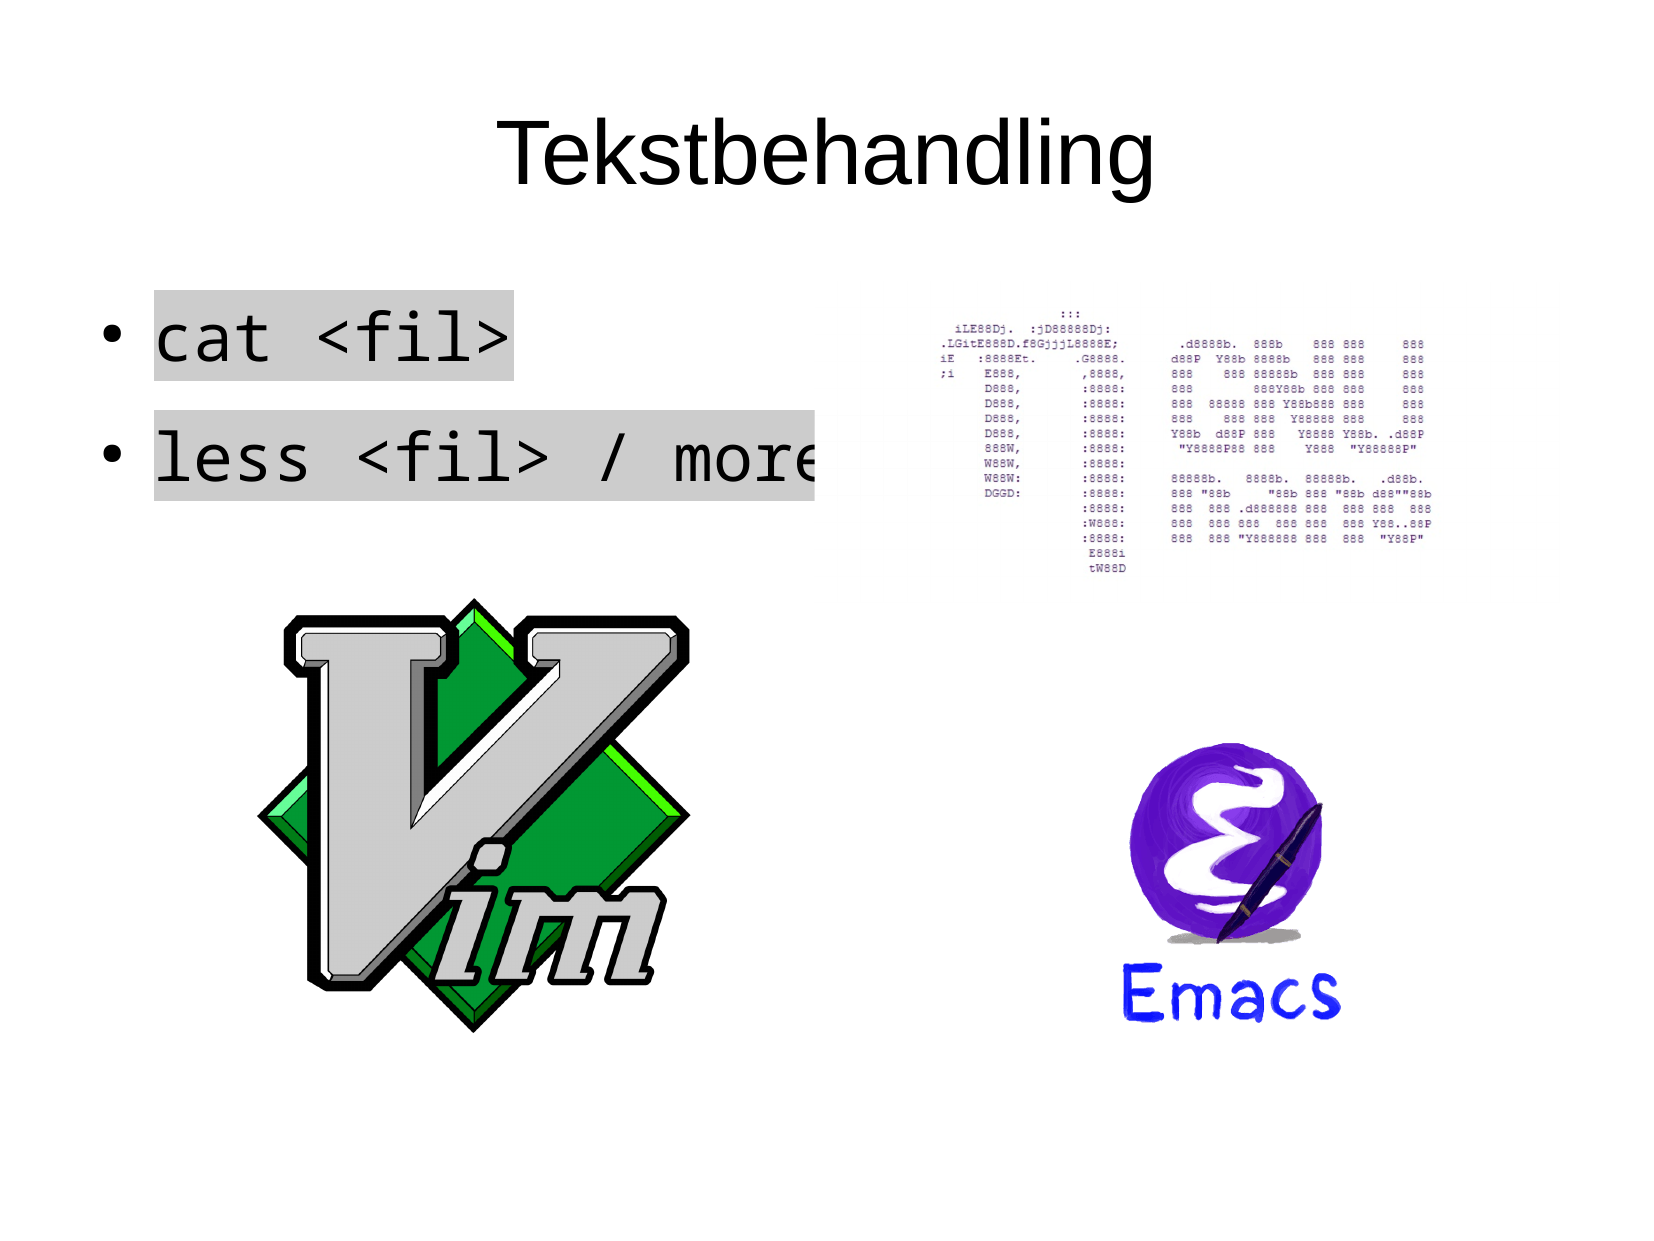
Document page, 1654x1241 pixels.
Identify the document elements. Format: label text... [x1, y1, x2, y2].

list cat <fil> less <fil> / more <fil> [82, 290, 1571, 1010]
title Tekstbehandling [82, 49, 1571, 257]
picture [250, 591, 697, 1040]
picture [814, 282, 1560, 603]
picture [1039, 690, 1424, 1075]
